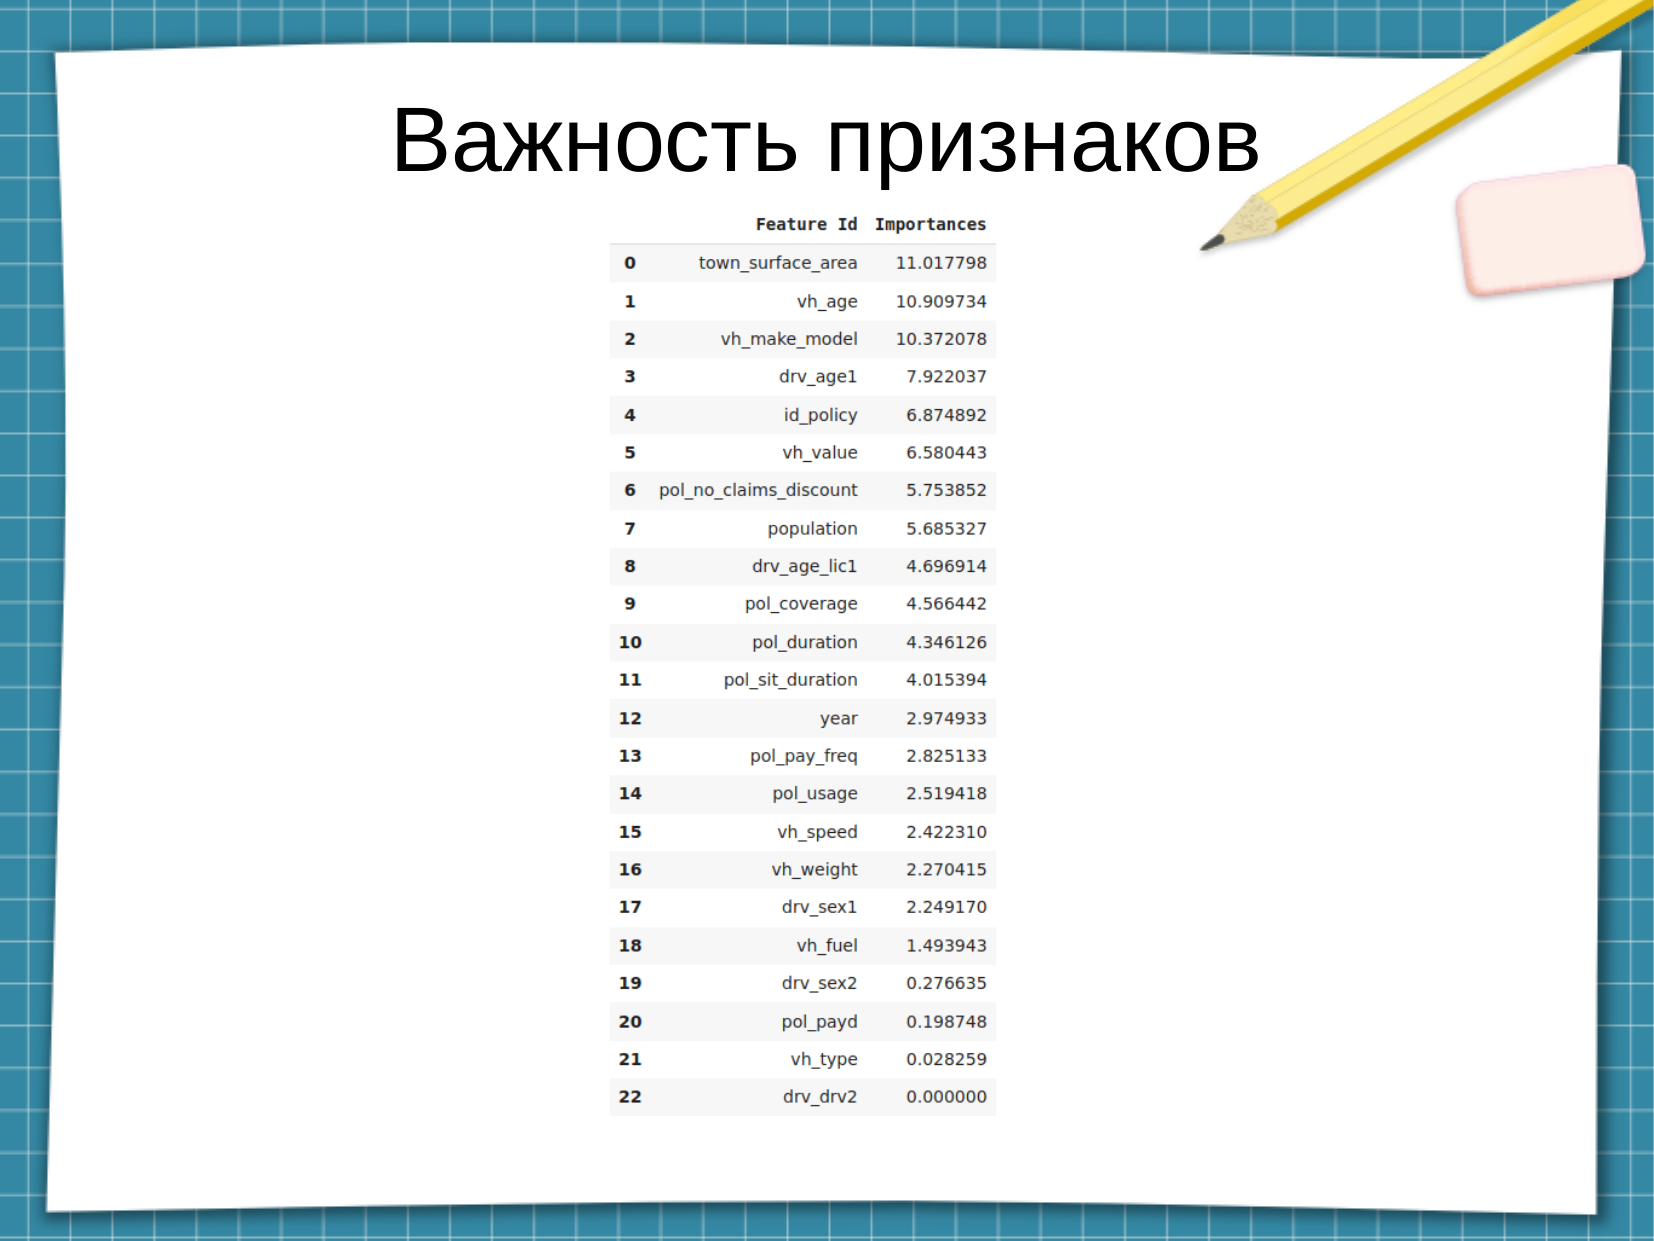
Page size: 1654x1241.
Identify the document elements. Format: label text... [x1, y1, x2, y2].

picture [0, 0, 1654, 1241]
title Важность признаков [82, 49, 1571, 230]
